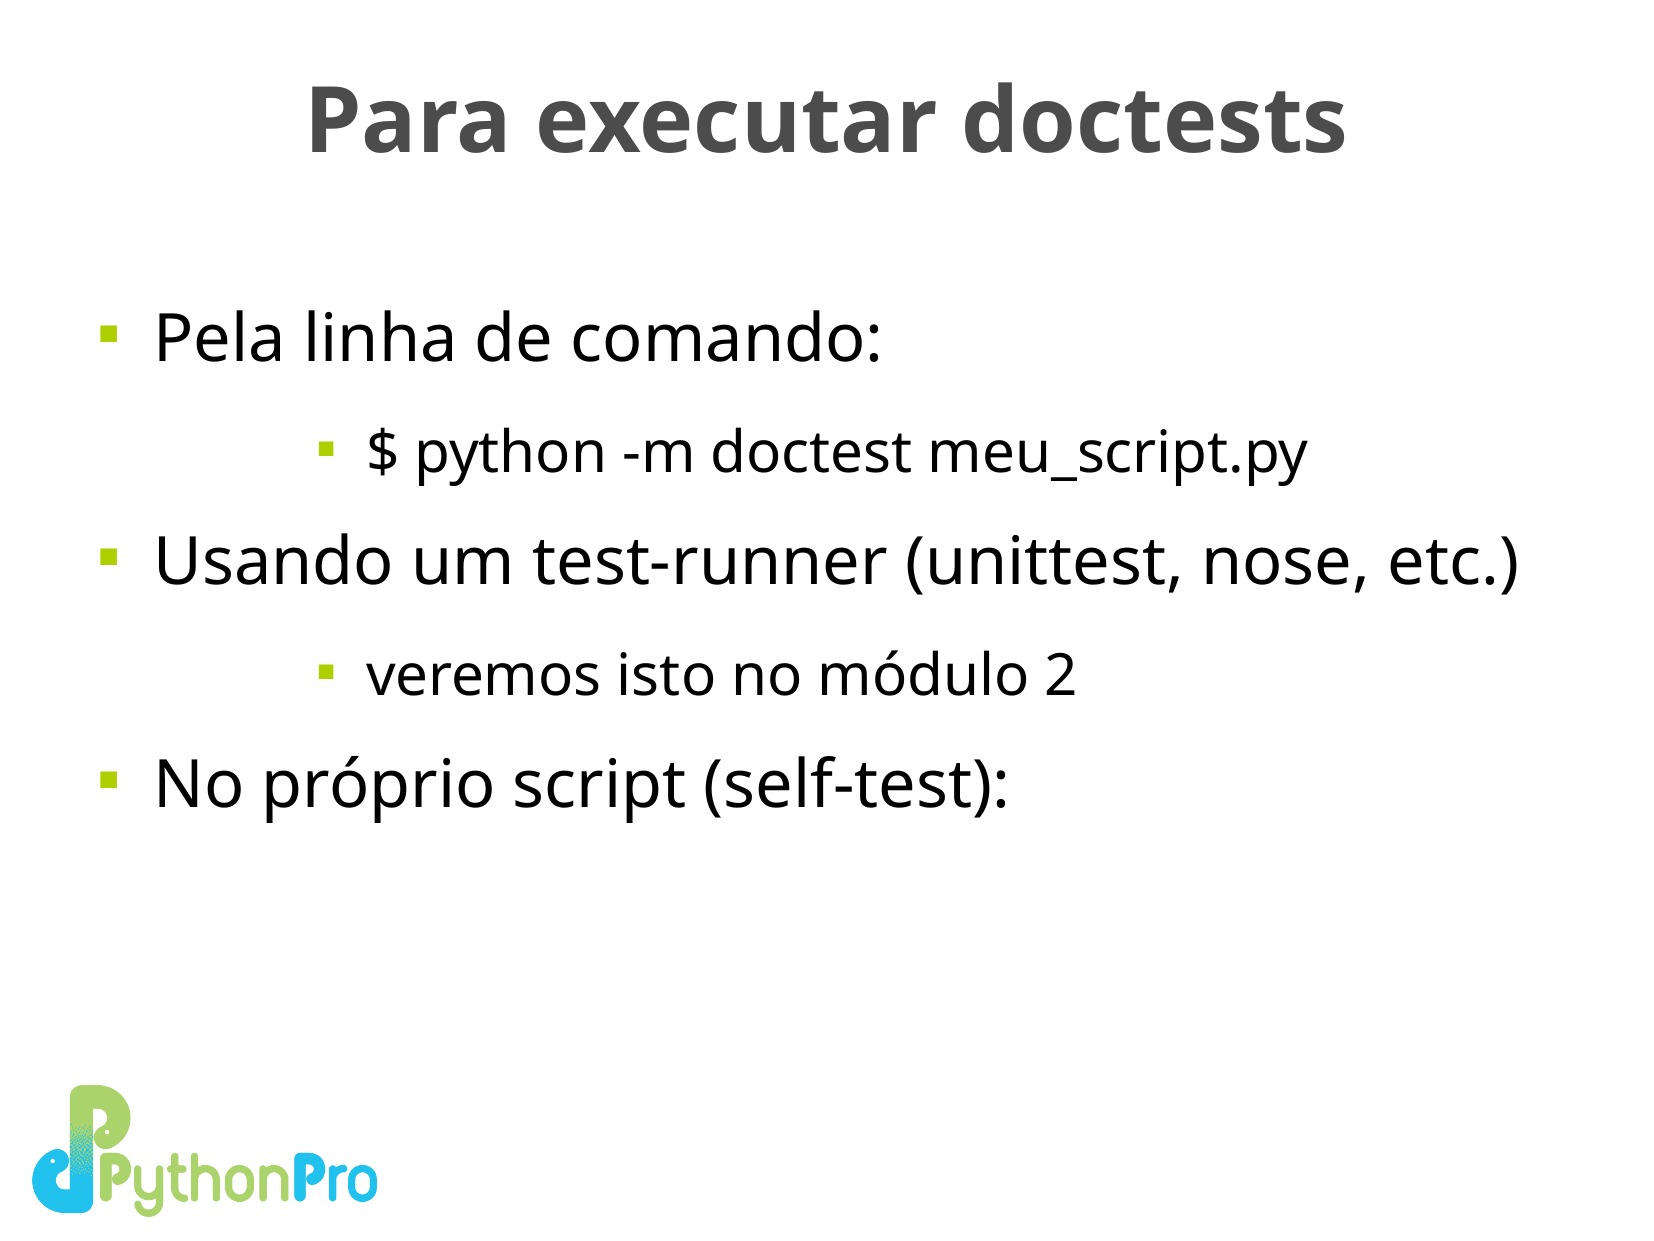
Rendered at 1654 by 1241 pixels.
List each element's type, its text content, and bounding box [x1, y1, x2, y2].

picture [32, 1085, 377, 1217]
title Para executar doctests [82, 13, 1571, 222]
list Pela linha de comando: $ python -m doctest meu_script.py Usando um test-runner (unittest, nose, etc.) veremos isto no módulo 2 No próprio script (self-test): [82, 290, 1571, 1109]
